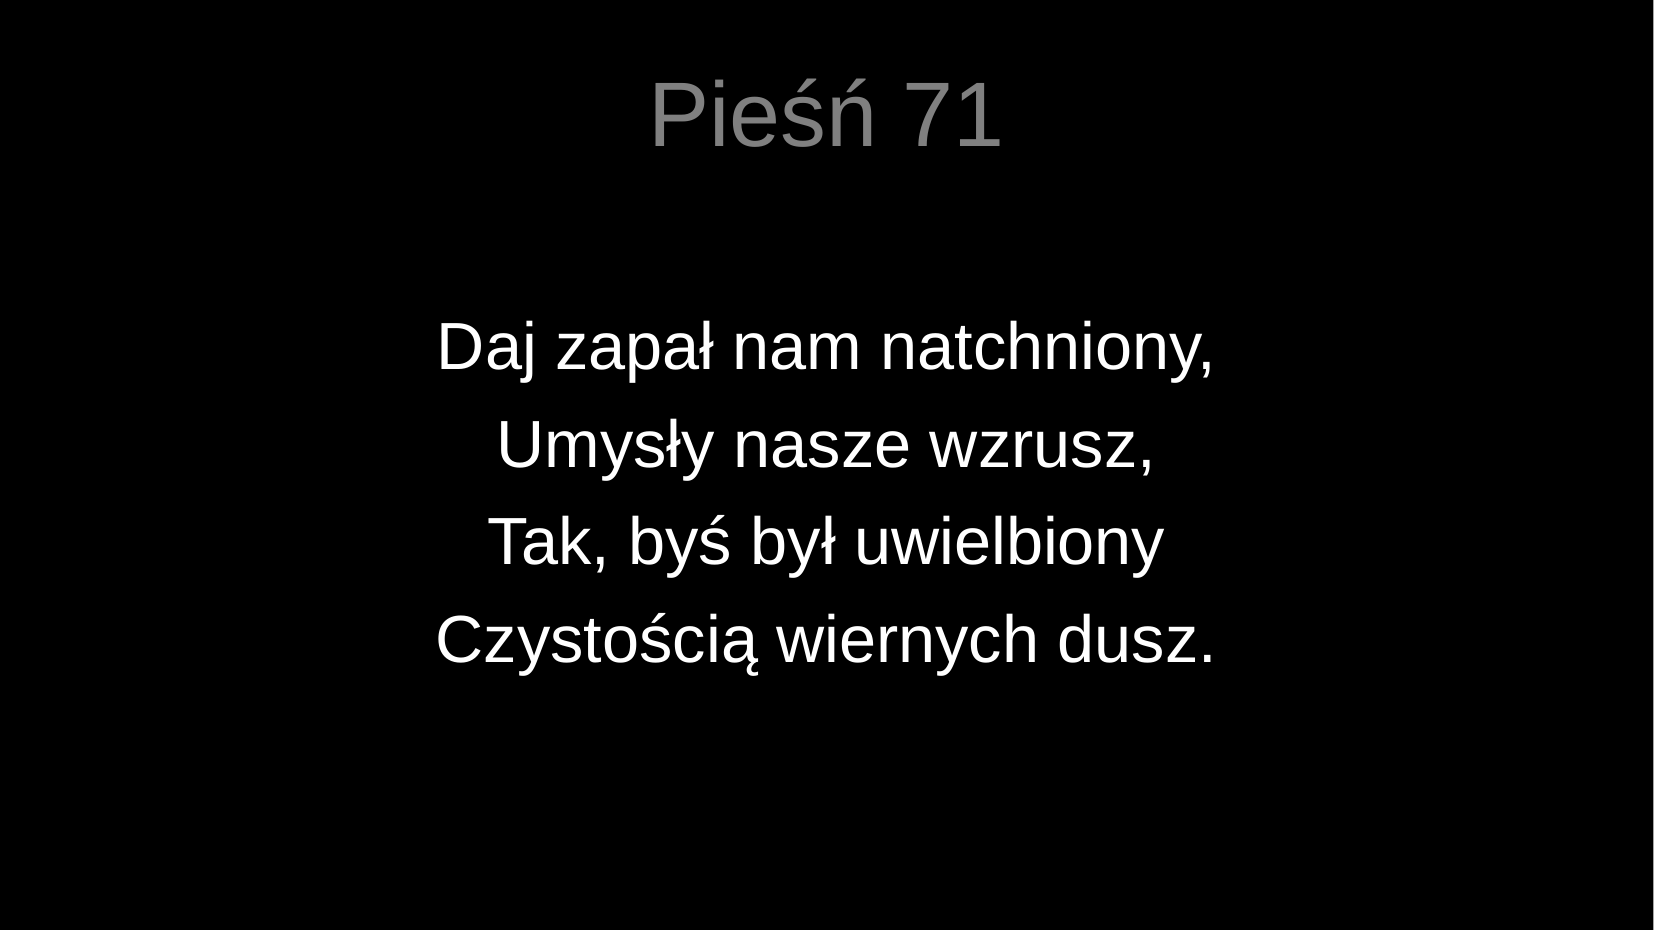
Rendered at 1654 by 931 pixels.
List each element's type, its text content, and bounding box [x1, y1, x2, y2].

subtitle Daj zapał nam natchniony, Umysły nasze wzrusz, Tak, byś był uwielbiony Czystością wiernych dusz. [82, 217, 1571, 757]
title Pieśń 71 [82, 37, 1571, 193]
